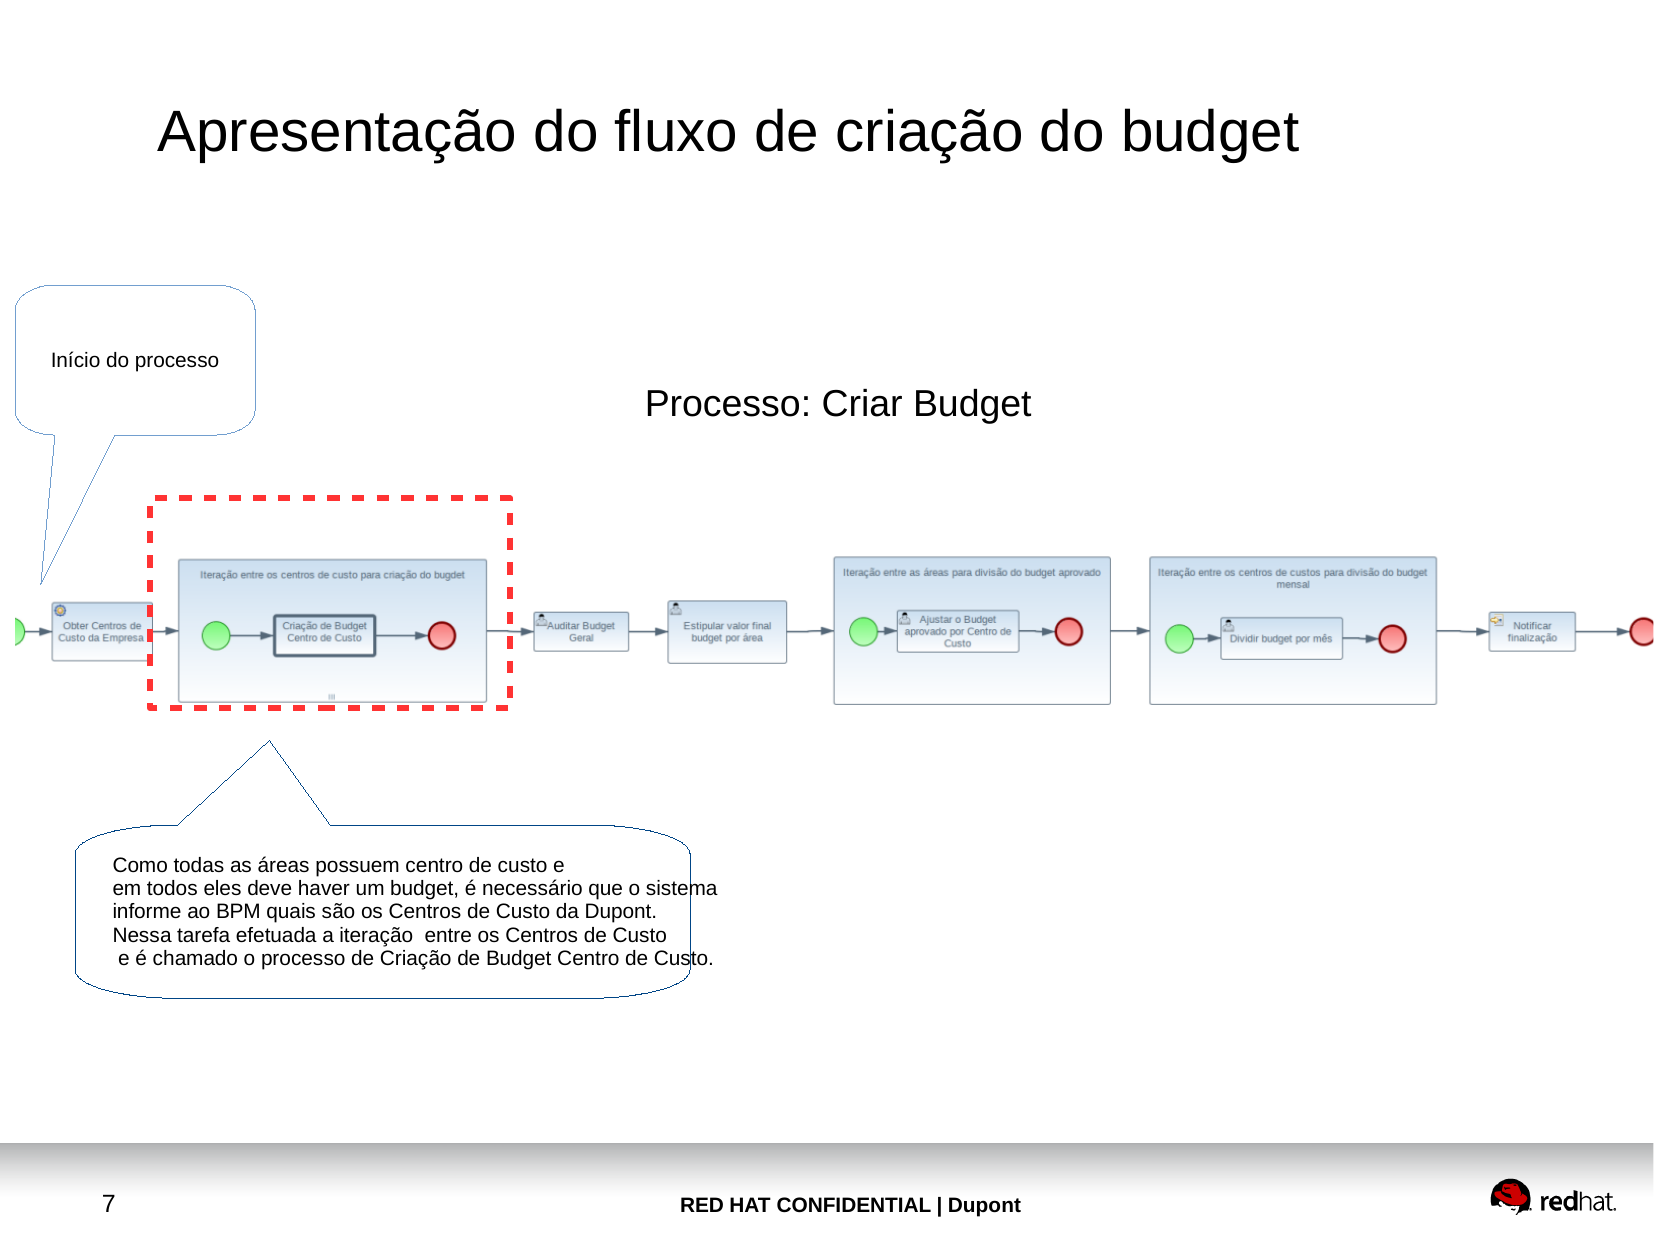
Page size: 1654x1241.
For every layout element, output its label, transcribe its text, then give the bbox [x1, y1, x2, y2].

picture [15, 539, 1654, 709]
picture [0, 1143, 1654, 1241]
text_box Processo: Criar Budget [630, 375, 1058, 432]
text_box Início do processo [15, 285, 256, 585]
text_box Apresentação do fluxo de criação do budget [82, 37, 1571, 226]
text_box Como todas as áreas possuem centro de custo e em todos eles deve haver um budget, é necessário que o sistema informe ao BPM quais são os Centros de Custo da Dupont. Nessa tarefa efetuada a iteração entre os Centros de Custo e é chamado o processo de Criação de Budget Centro de Custo. [75, 740, 691, 999]
